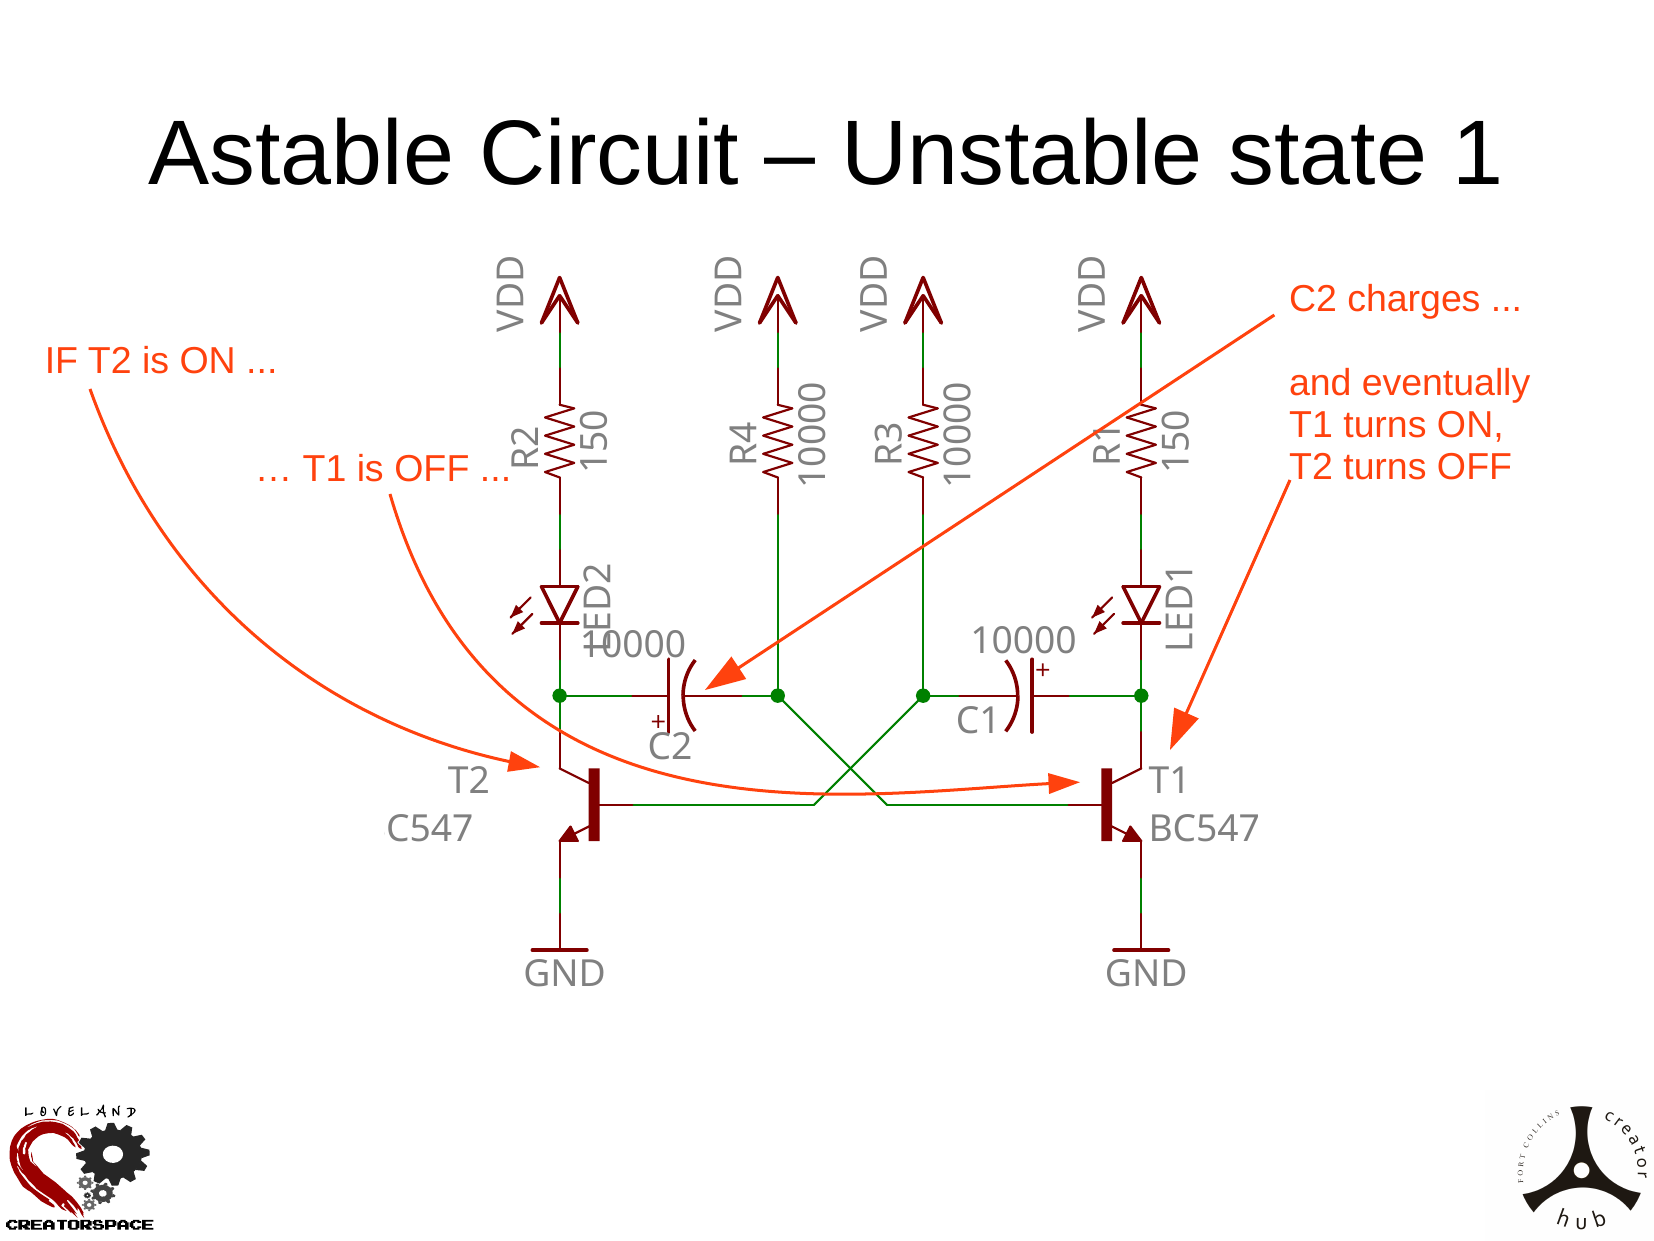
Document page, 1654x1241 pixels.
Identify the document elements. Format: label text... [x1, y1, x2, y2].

text_box IF T2 is ON ... [30, 332, 293, 389]
text_box C2 charges ... and eventually T1 turns ON, T2 turns OFF [1274, 270, 1546, 496]
picture [1485, 1090, 1654, 1241]
title Astable Circuit – Unstable state 1 [82, 49, 1571, 257]
picture [384, 245, 1270, 996]
text_box … T1 is OFF ... [240, 440, 527, 498]
